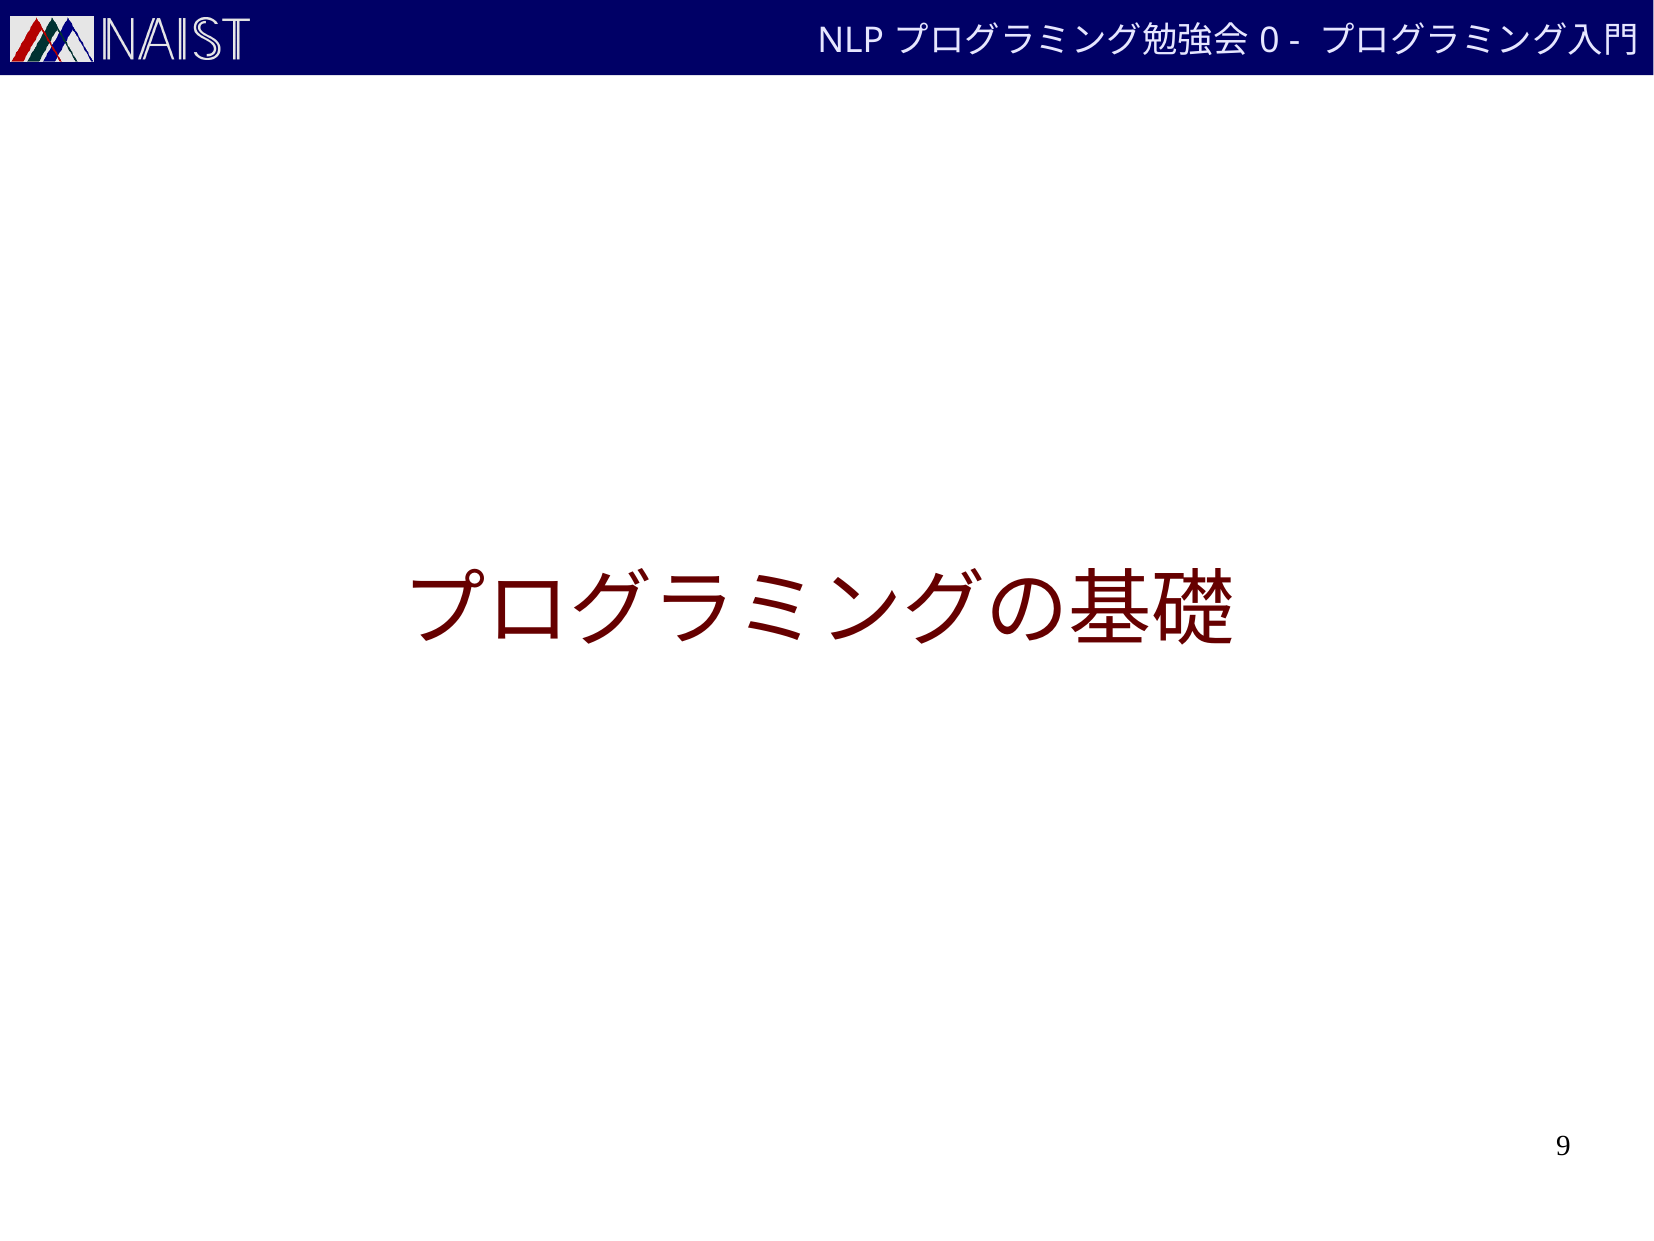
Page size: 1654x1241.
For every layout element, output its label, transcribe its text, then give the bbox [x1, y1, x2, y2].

picture [10, 16, 94, 62]
picture [102, 17, 251, 60]
title プログラミングの基礎 [75, 506, 1564, 698]
